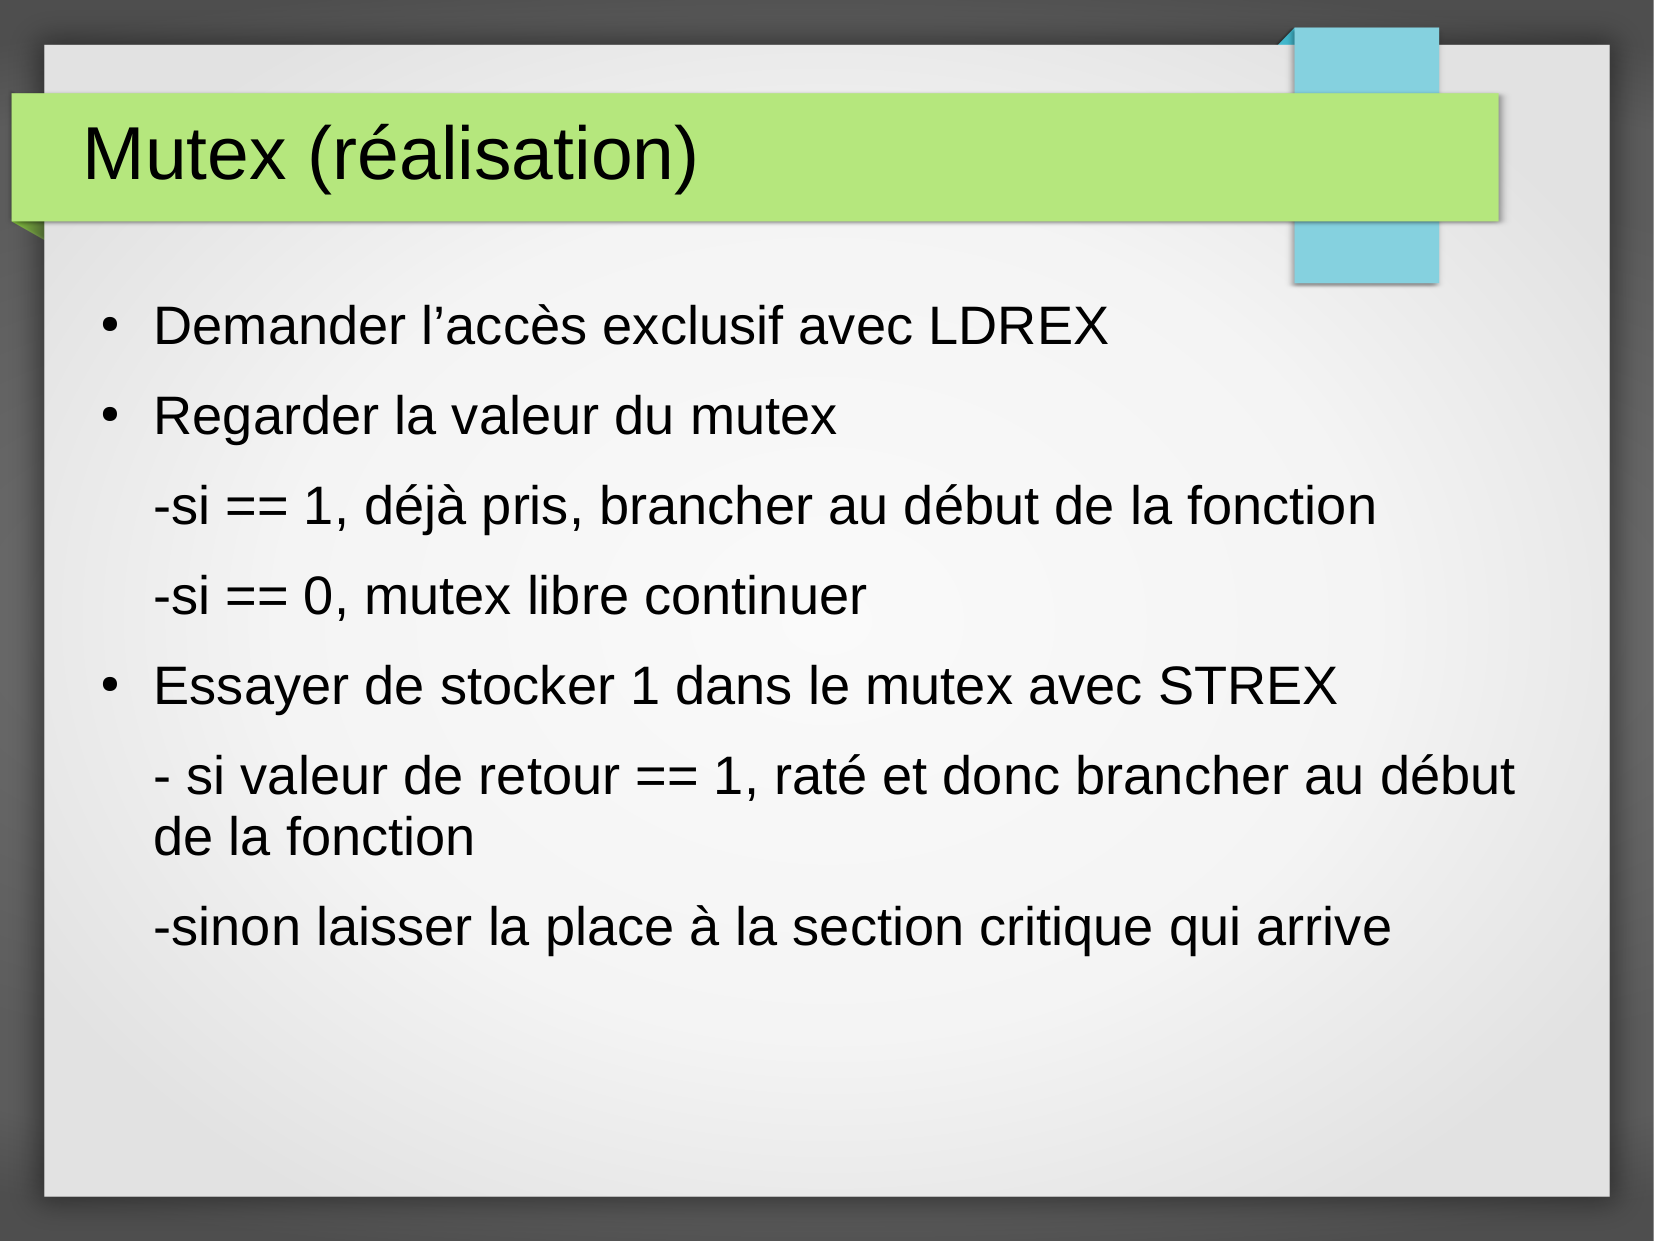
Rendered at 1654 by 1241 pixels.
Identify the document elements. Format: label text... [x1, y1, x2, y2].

picture [0, 0, 1654, 1241]
title Mutex (réalisation) [82, 94, 1264, 213]
list Demander l’accès exclusif avec LDREX Regarder la valeur du mutex -si == 1, déjà pris, brancher au début de la fonction -si == 0, mutex libre continuer Essayer de stocker 1 dans le mutex avec STREX - si valeur de retour == 1, raté et donc brancher au début de la fonction -sinon laisser la place à la section critique qui arrive [82, 295, 1571, 1015]
